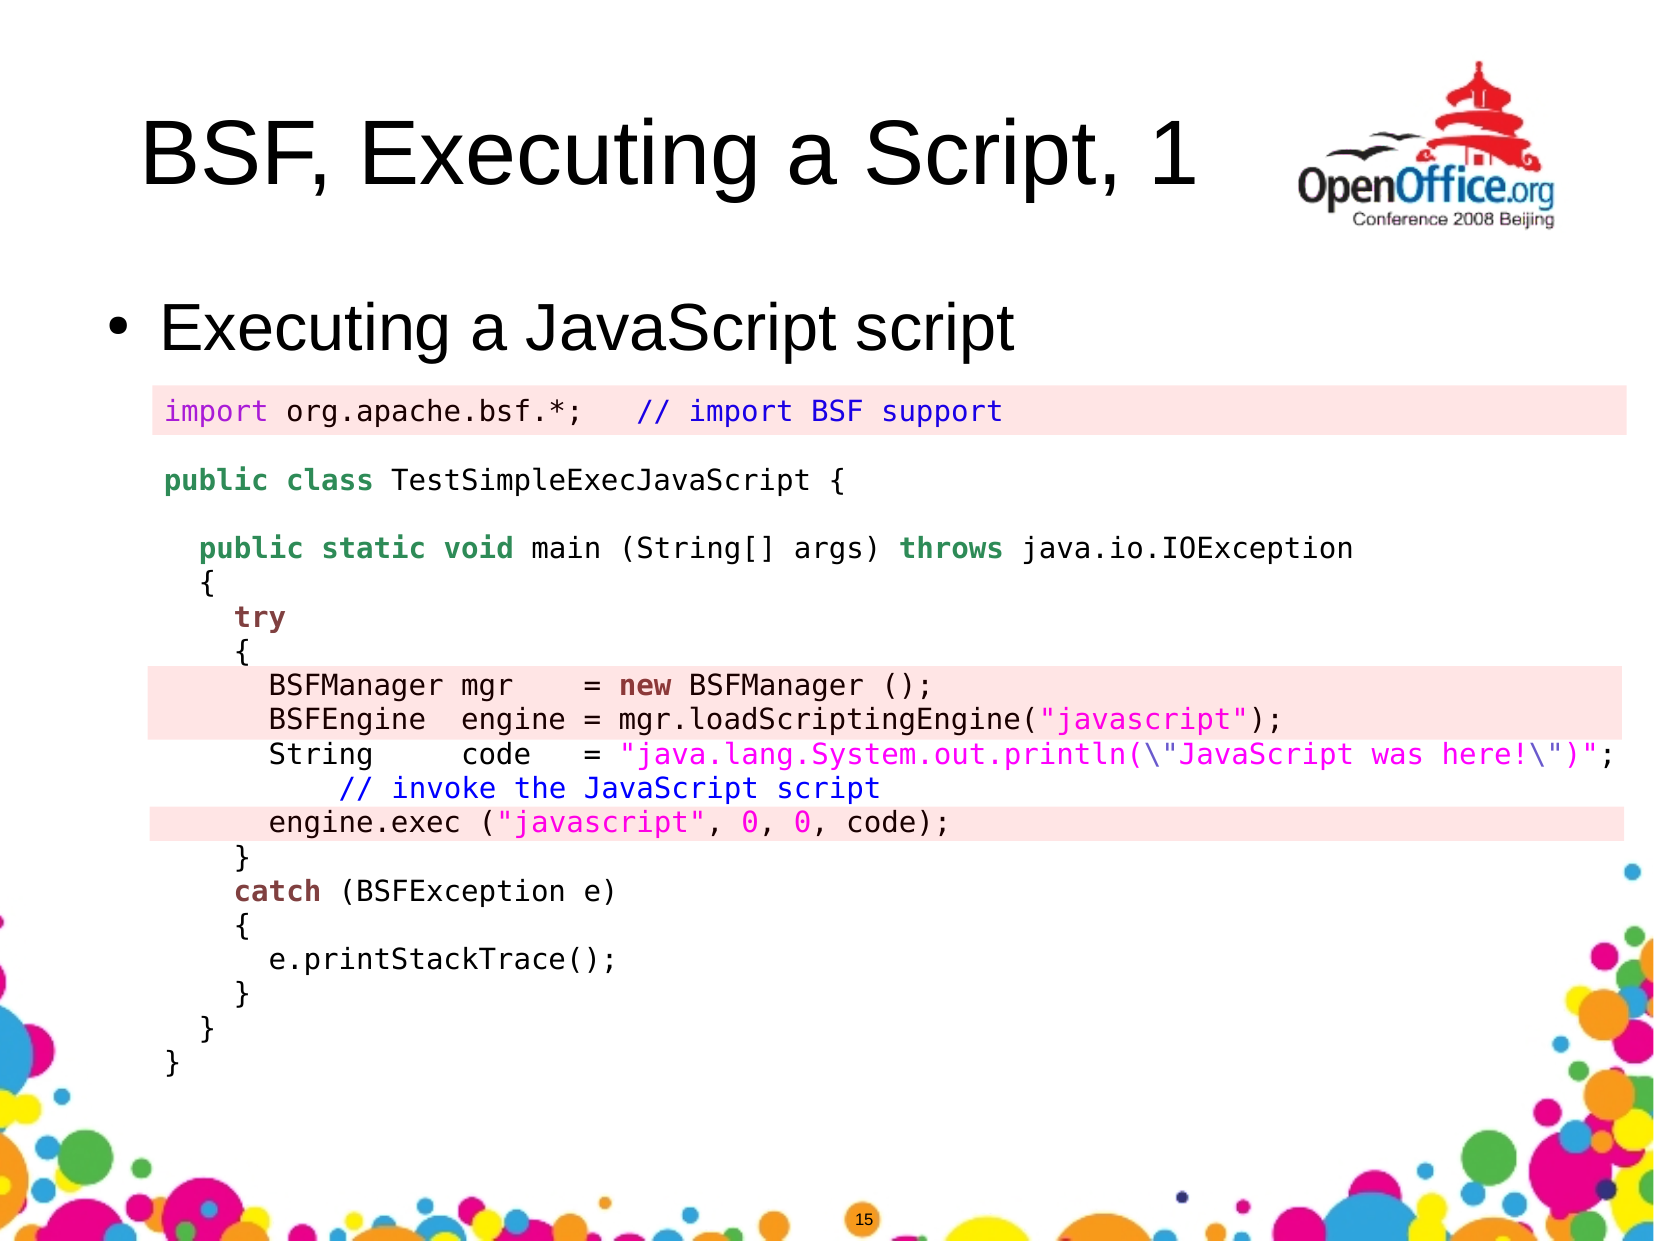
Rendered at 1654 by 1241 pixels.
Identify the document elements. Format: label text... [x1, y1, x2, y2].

text_box [152, 385, 1627, 435]
text_box [149, 806, 1625, 841]
picture [1285, 51, 1569, 250]
text_box [147, 666, 1622, 740]
title BSF, Executing a Script, 1 [82, 56, 1258, 250]
list Executing a JavaScript script import org.apache.bsf.*; // import BSF support public class TestSimpleExecJavaScript { public static void main (String[] args) throws java.io.IOException { try { BSFManager mgr = new BSFManager (); BSFEngine engine = mgr.loadScriptingEngine("javascript"); String code = "java.lang.System.out.println(\"JavaScript was here!\")"; // invoke the JavaScript script engine.exec ("javascript", 0, 0, code); } catch (BSFException e) { e.printStackTrace(); } } } [88, 290, 1654, 1094]
picture [0, 810, 1654, 1241]
